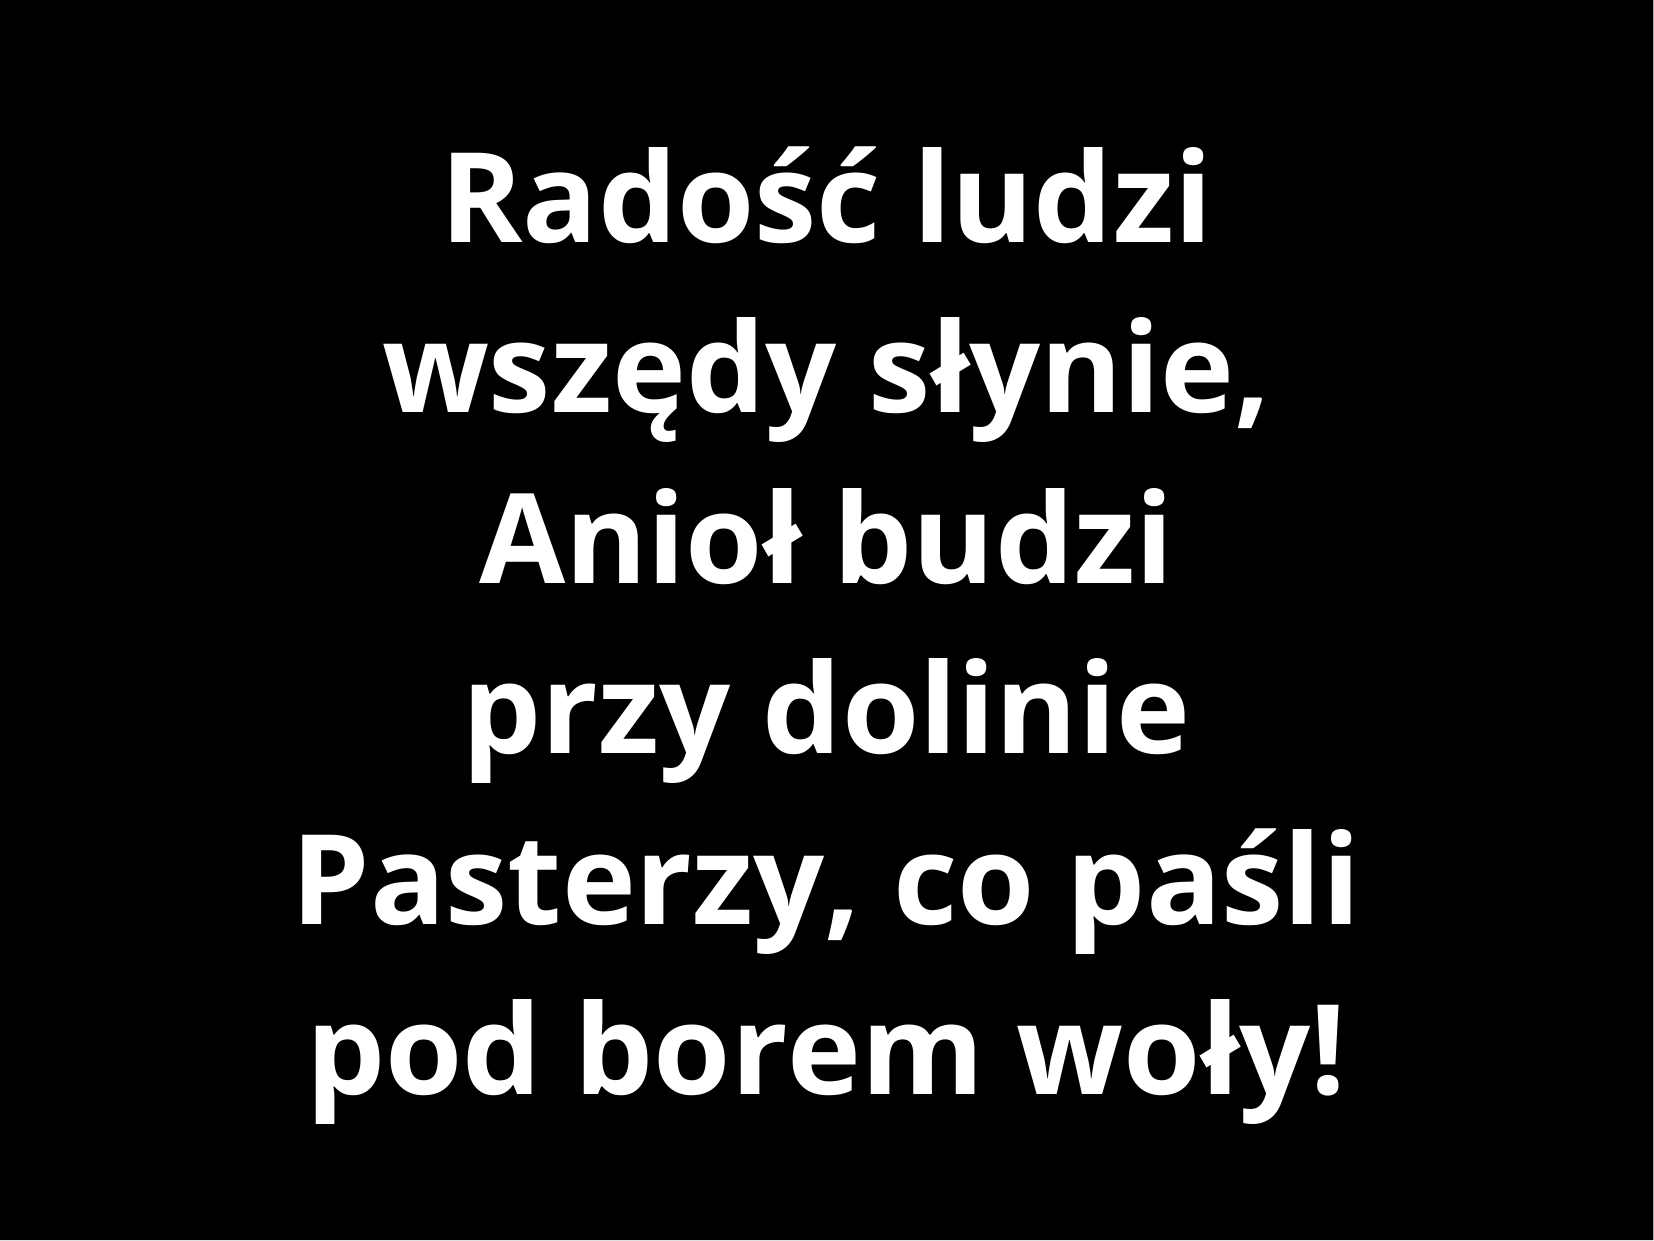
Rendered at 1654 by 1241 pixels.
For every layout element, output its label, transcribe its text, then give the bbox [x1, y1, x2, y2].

title Radość ludzi wszędy słynie, Anioł budzi przy dolinie Pasterzy, co paśli pod borem woły! [0, 0, 1654, 1241]
